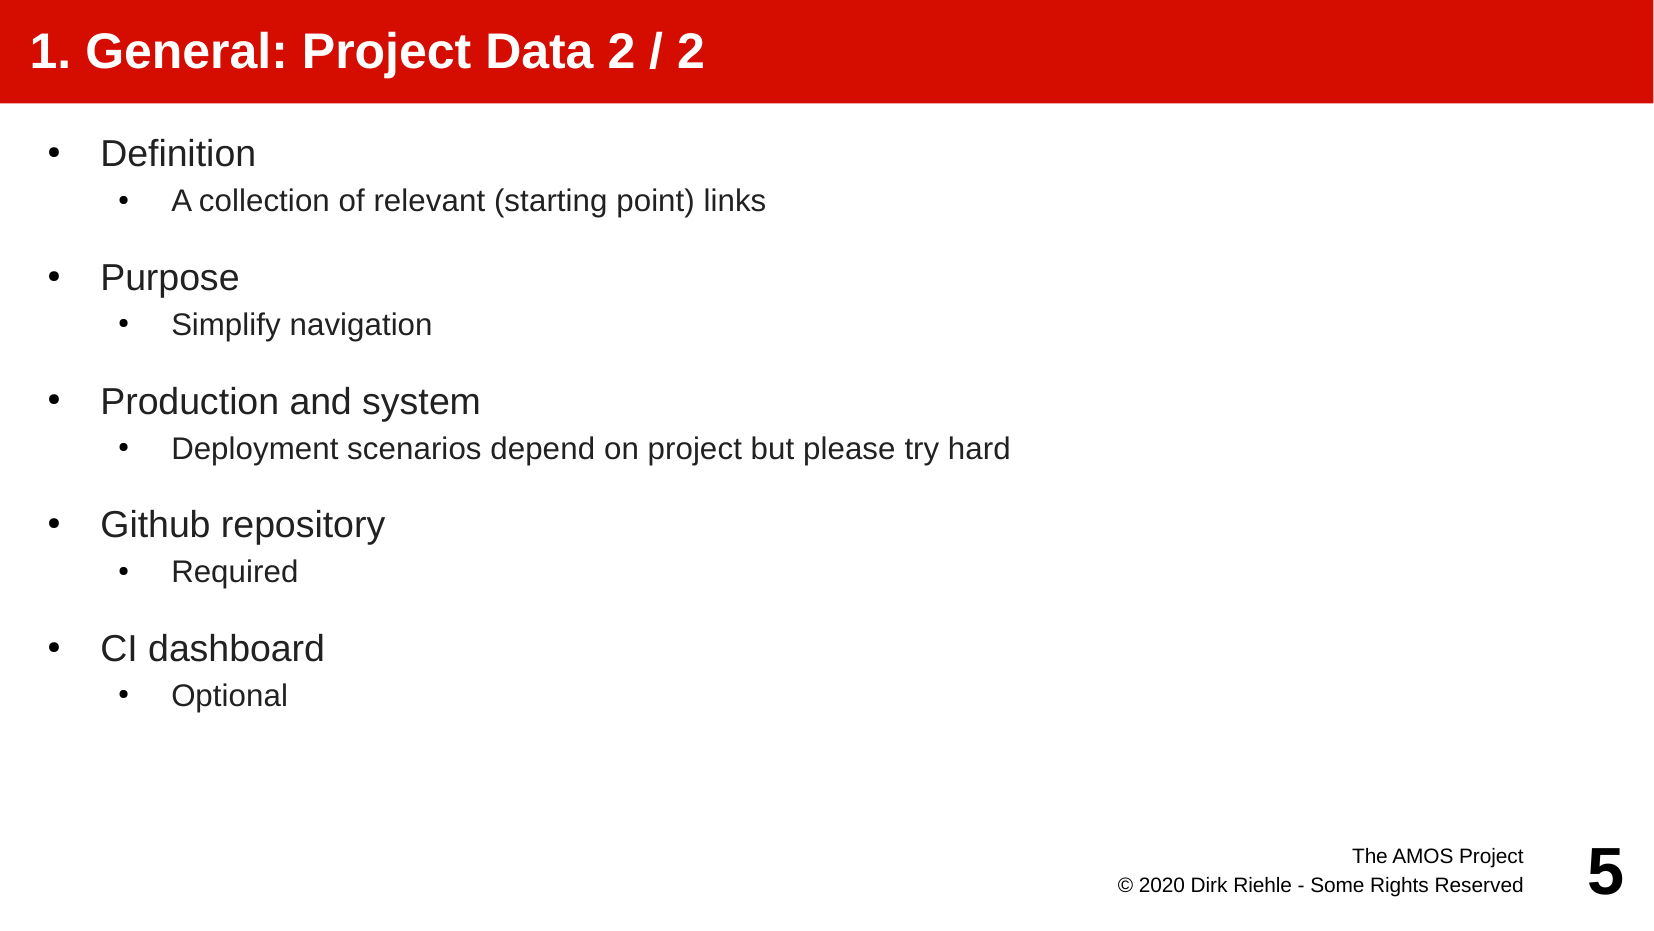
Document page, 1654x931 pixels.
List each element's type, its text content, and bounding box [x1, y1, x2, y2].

list Definition A collection of relevant (starting point) links Purpose Simplify navigation Production and system Deployment scenarios depend on project but please try hard Github repository Required CI dashboard Optional [29, 132, 1625, 813]
title 1. General: Project Data 2 / 2 [0, 0, 1654, 104]
